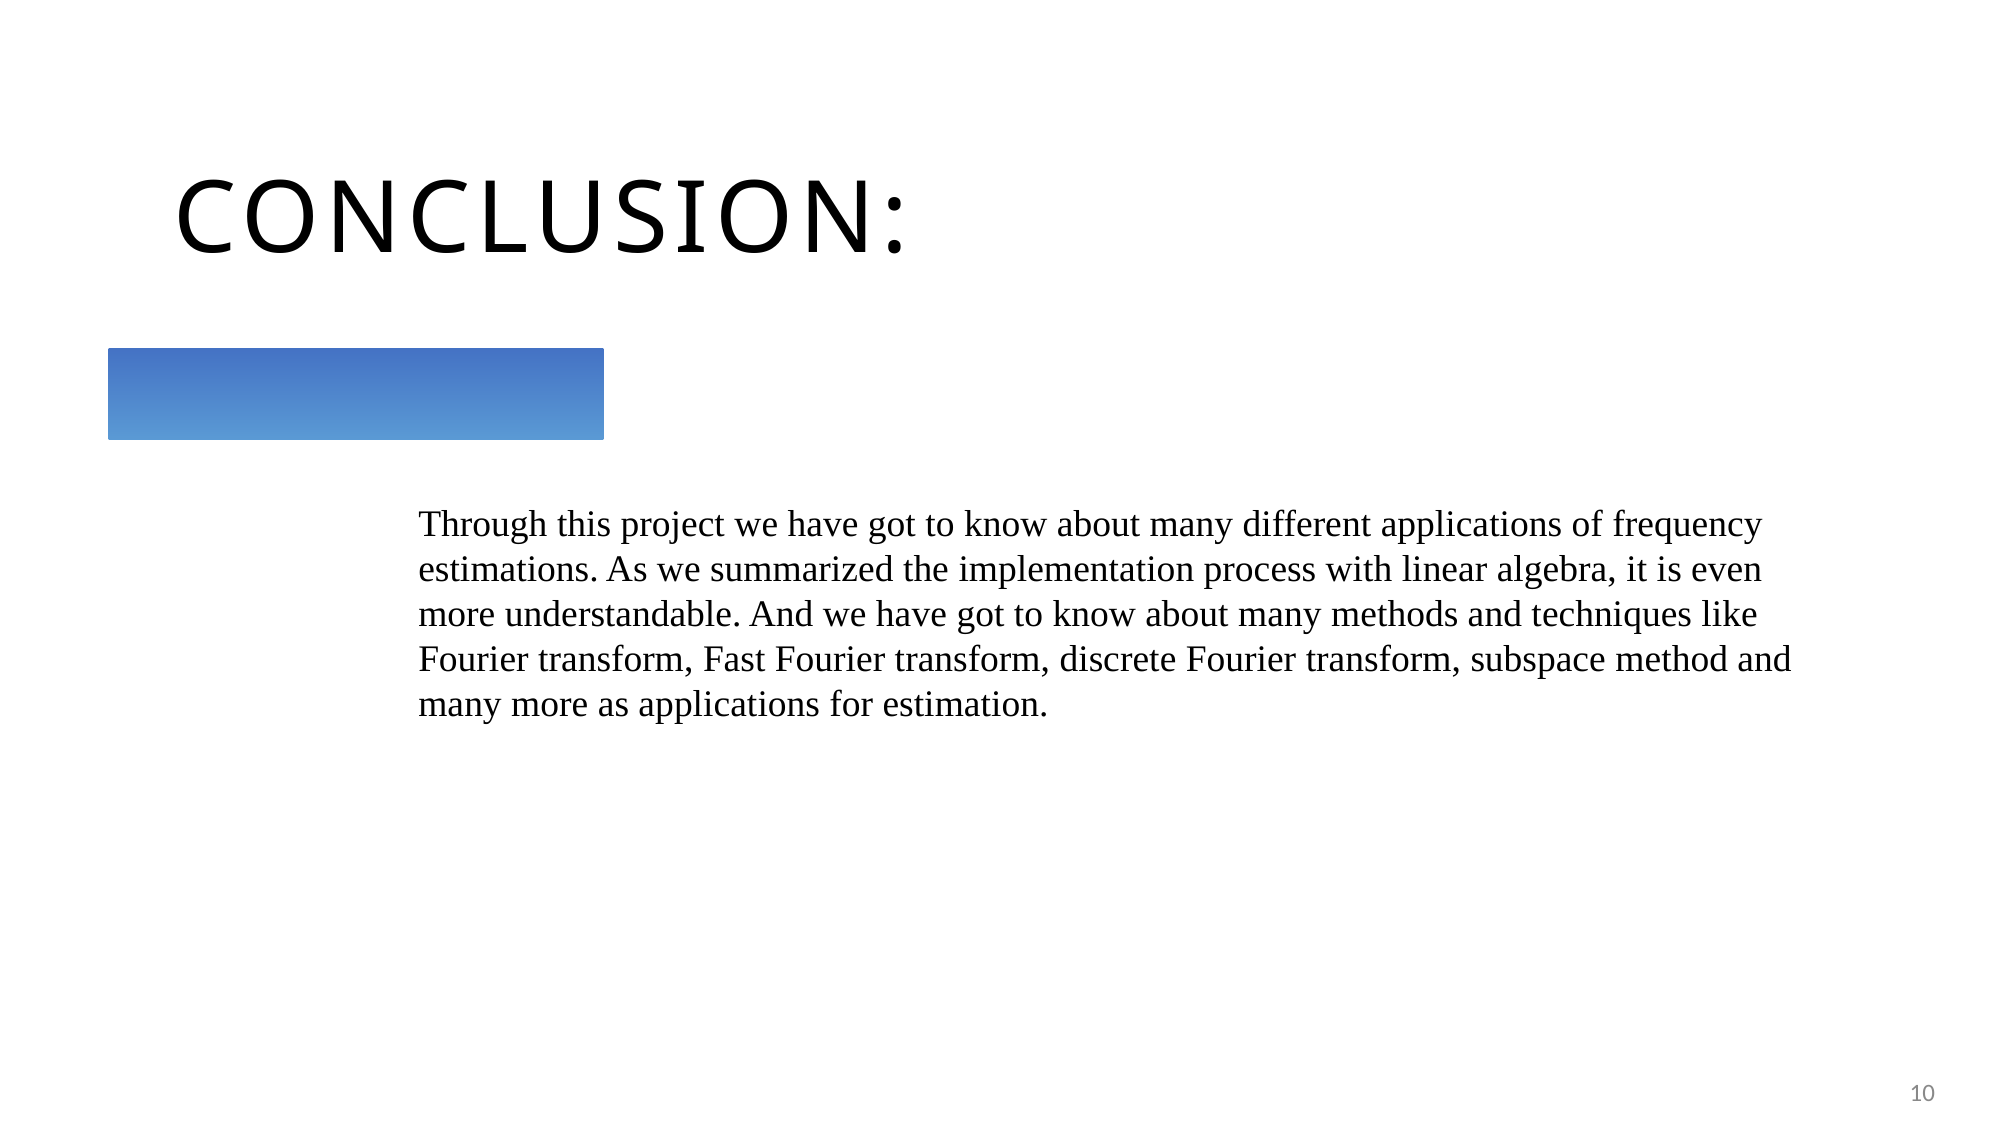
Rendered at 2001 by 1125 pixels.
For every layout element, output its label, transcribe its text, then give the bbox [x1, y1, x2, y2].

text_box Through this project we have got to know about many different applications of frequency estimations. As we summarized the implementation process with linear algebra, it is even more understandable. And we have got to know about many methods and techniques like Fourier transform, Fast Fourier transform, discrete Fourier transform, subspace method and many more as applications for estimation. [403, 491, 1859, 780]
title Conclusion: [57, 144, 1026, 281]
text_box 10 [1894, 1061, 1968, 1121]
